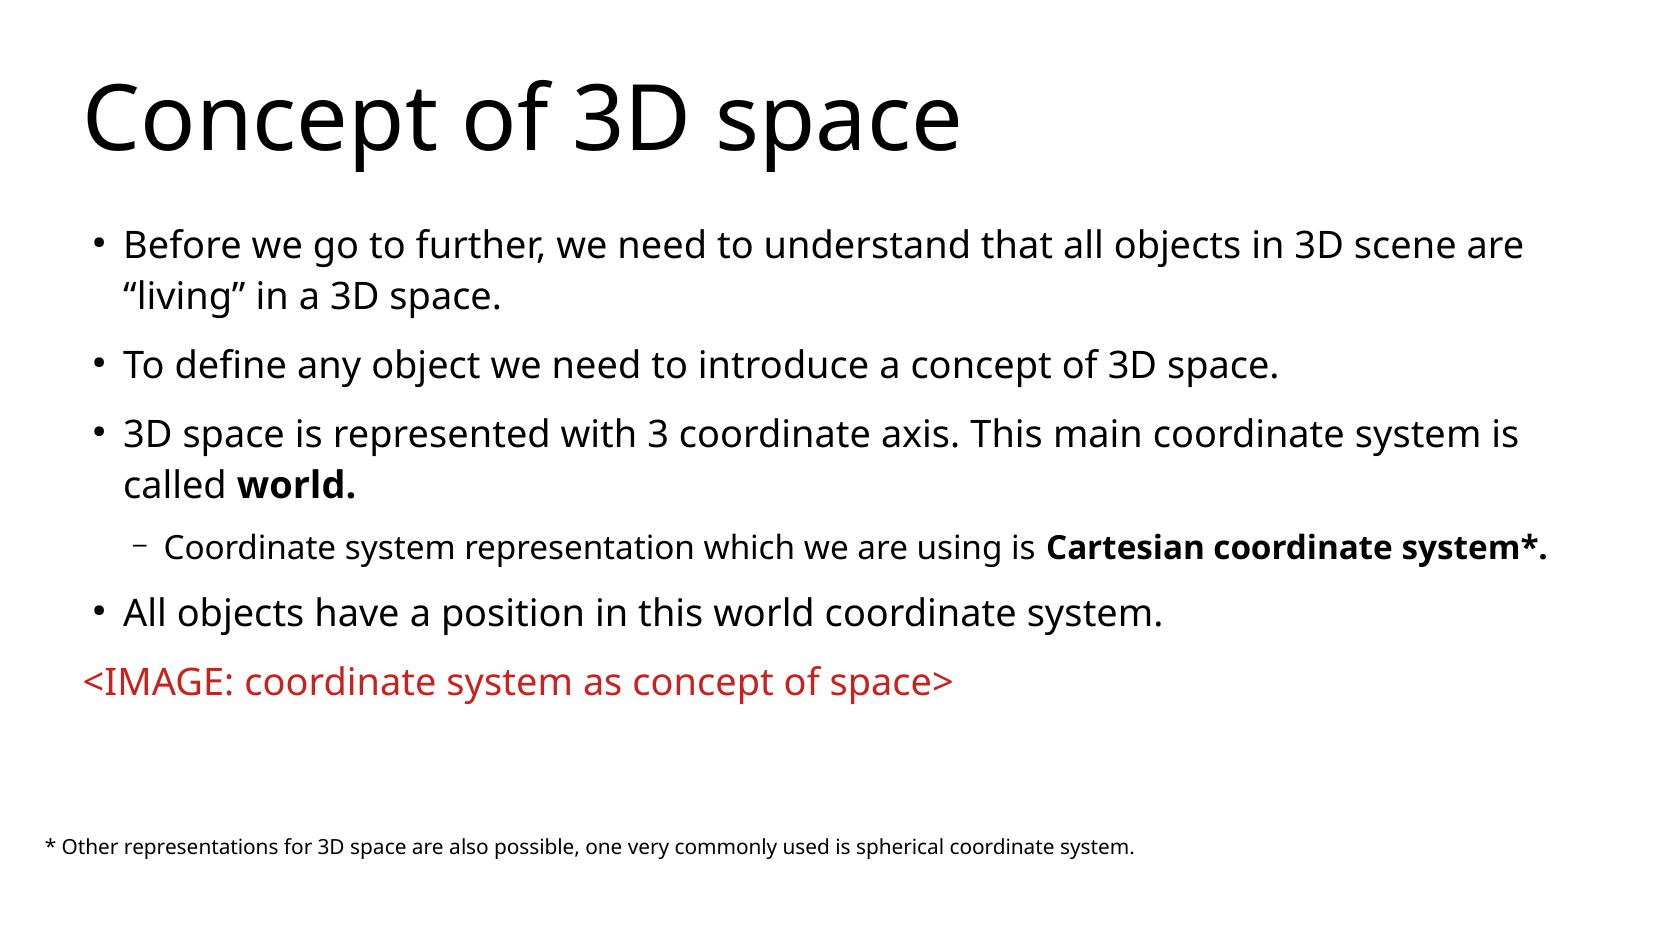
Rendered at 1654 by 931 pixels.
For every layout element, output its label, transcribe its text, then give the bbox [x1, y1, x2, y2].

title Concept of 3D space [82, 37, 1571, 193]
text_box * Other representations for 3D space are also possible, one very commonly used is spherical coordinate system. [30, 825, 1621, 866]
list Before we go to further, we need to understand that all objects in 3D scene are “living” in a 3D space. To define any object we need to introduce a concept of 3D space. 3D space is represented with 3 coordinate axis. This main coordinate system is called world. Coordinate system representation which we are using is Cartesian coordinate system*. All objects have a position in this world coordinate system. <IMAGE: coordinate system as concept of space> [82, 217, 1571, 758]
